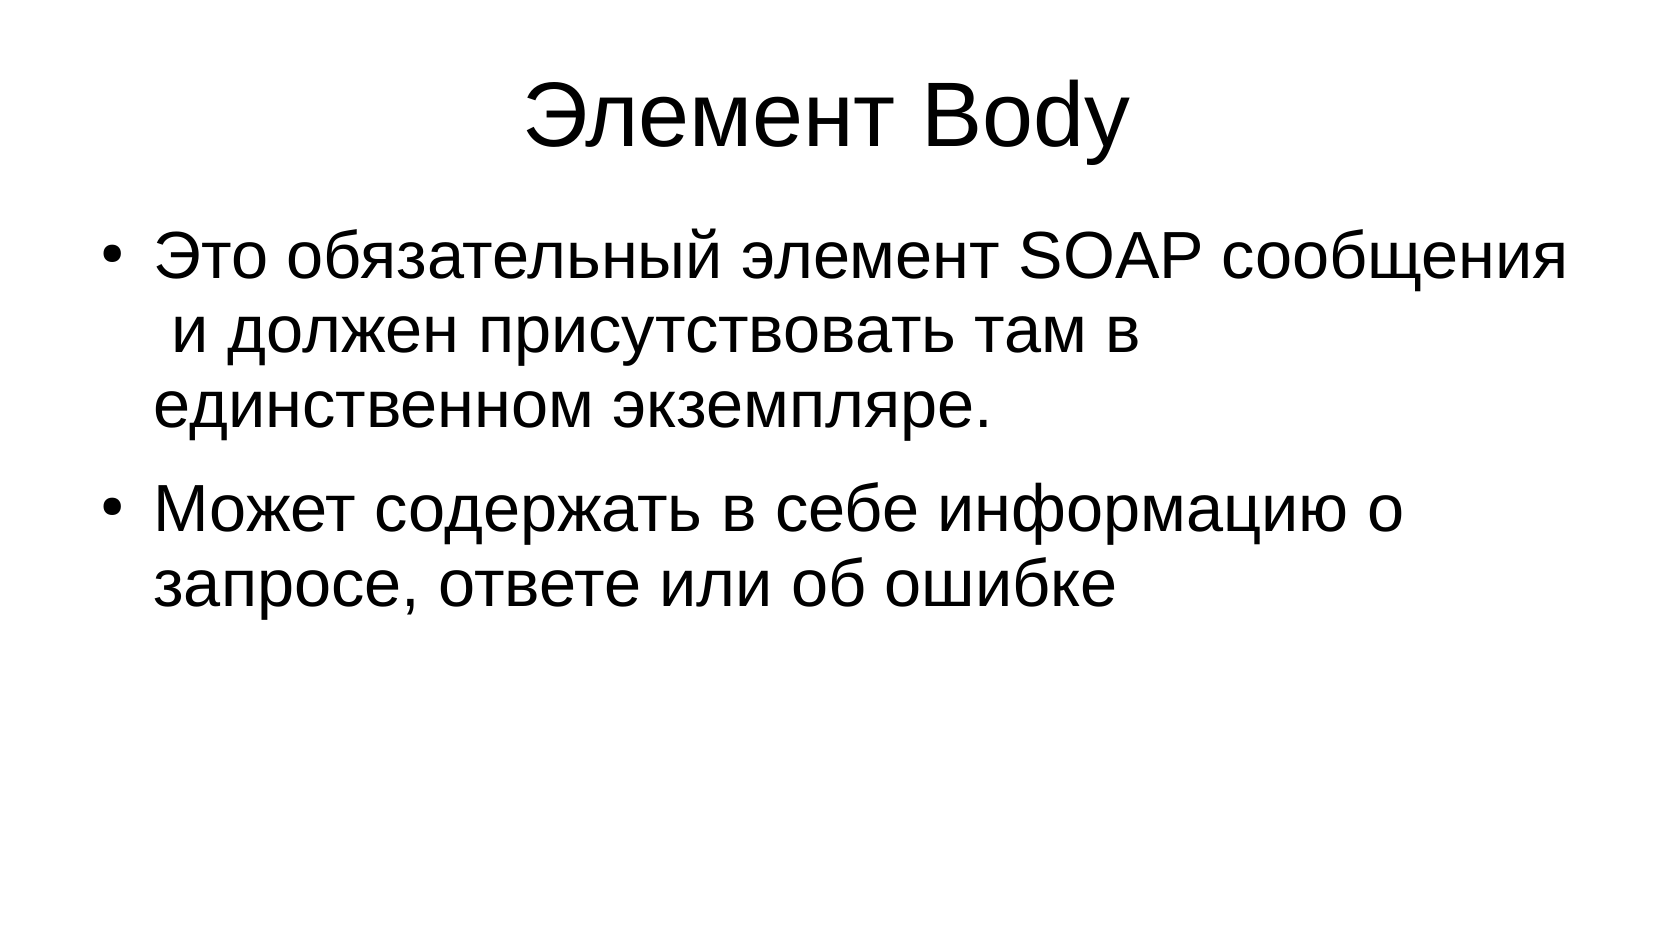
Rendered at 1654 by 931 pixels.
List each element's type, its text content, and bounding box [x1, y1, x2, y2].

title Элемент Body [82, 37, 1571, 193]
list Это обязательный элемент SOAP сообщения и должен присутствовать там в единственном экземпляре. Может содержать в себе информацию о запросе, ответе или об ошибке [82, 217, 1571, 758]
